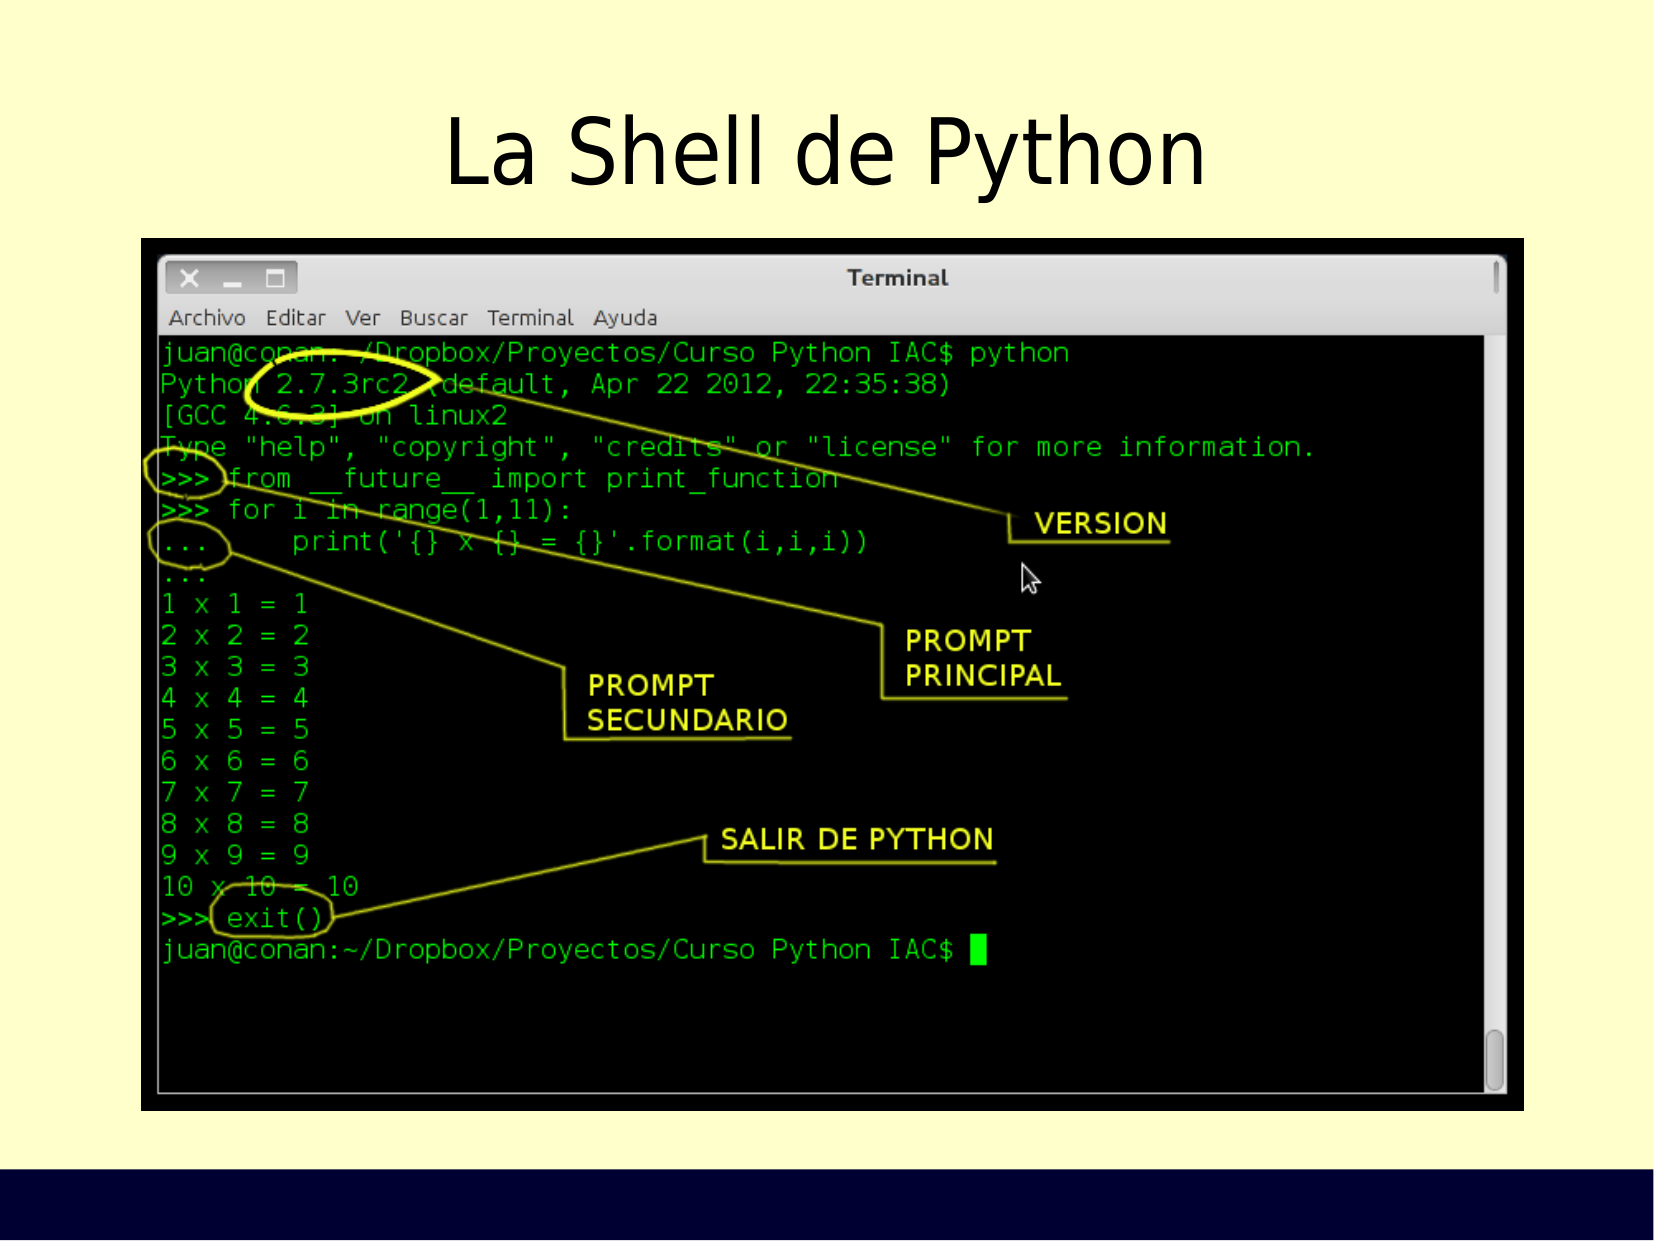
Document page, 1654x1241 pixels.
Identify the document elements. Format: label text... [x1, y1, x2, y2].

picture [141, 238, 1524, 1111]
title La Shell de Python [82, 49, 1571, 257]
